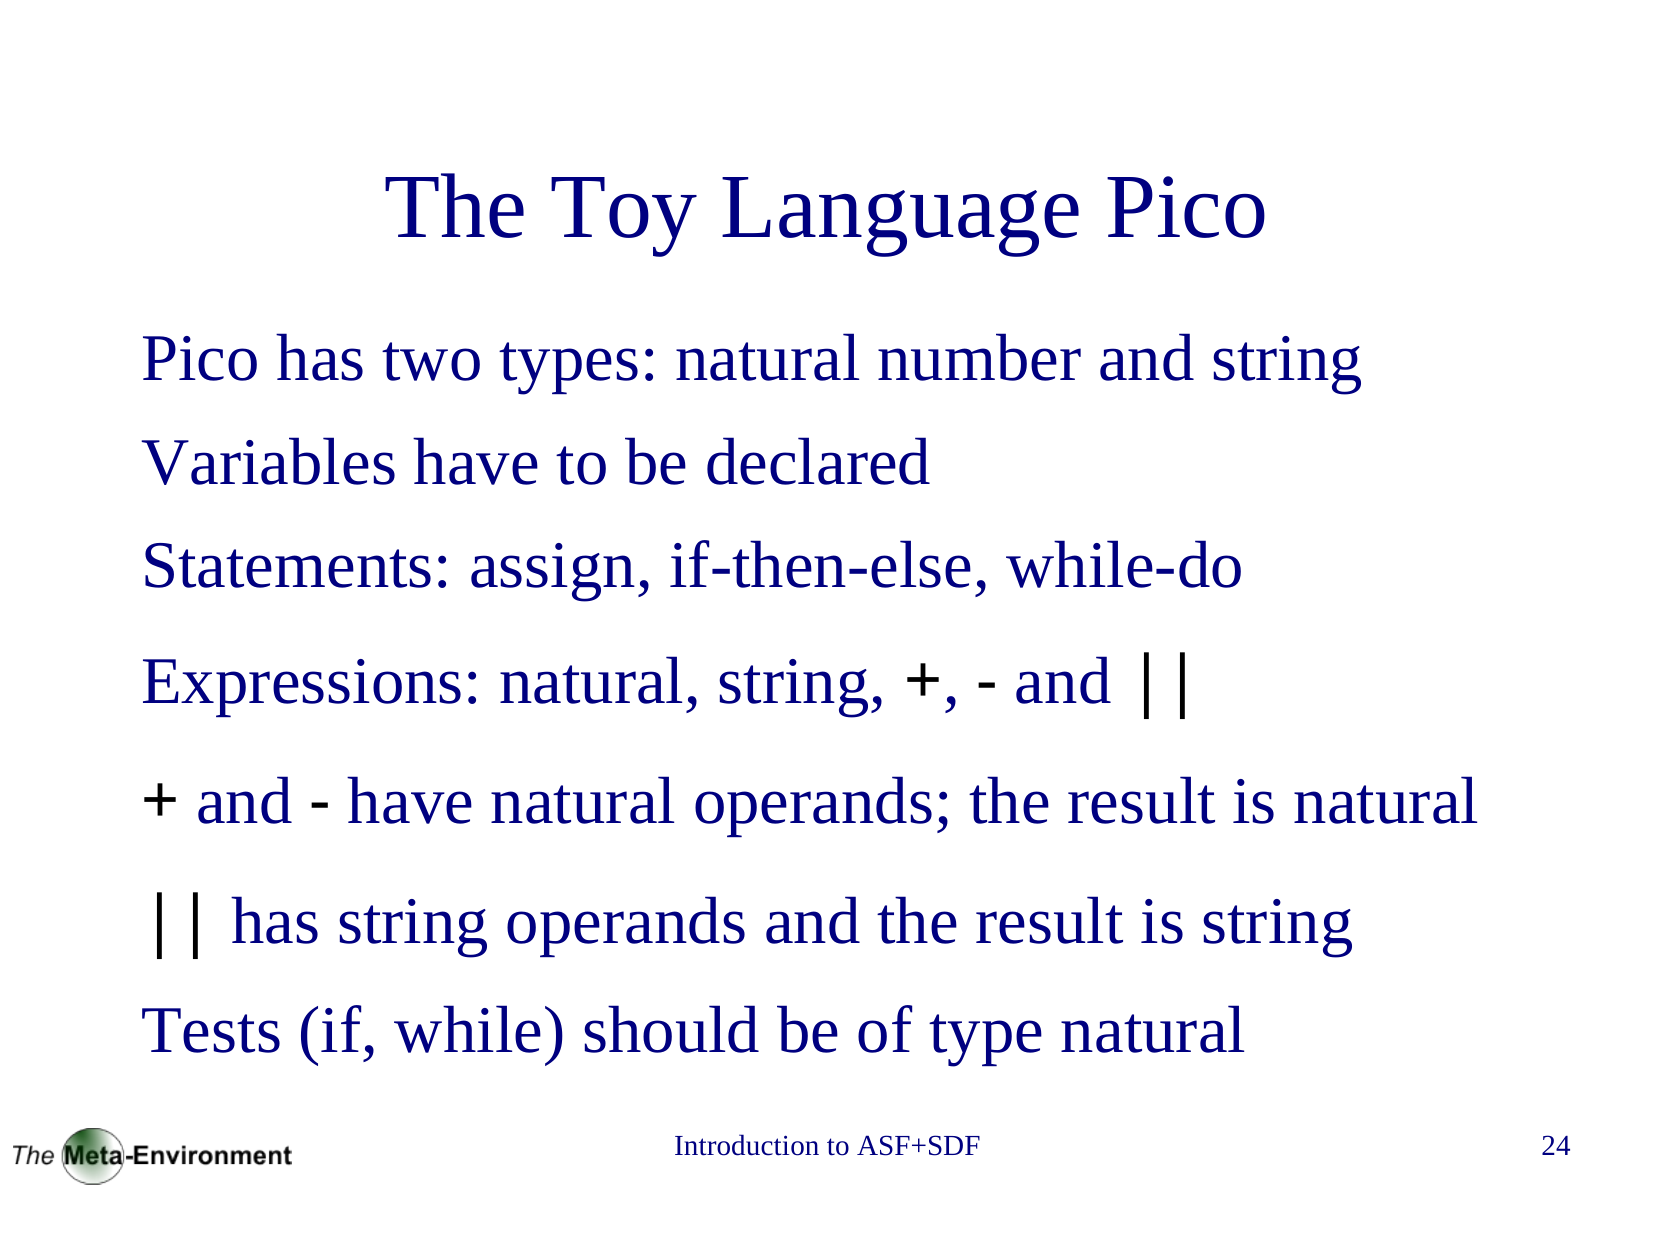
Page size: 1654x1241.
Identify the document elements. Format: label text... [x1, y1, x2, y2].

title The Toy Language Pico [121, 102, 1534, 311]
picture [13, 1128, 292, 1185]
list Pico has two types: natural number and string Variables have to be declared Statements: assign, if-then-else, while-do Expressions: natural, string, +, - and || + and - have natural operands; the result is natural || has string operands and the result is string Tests (if, while) should be of type natural [123, 321, 1536, 1180]
